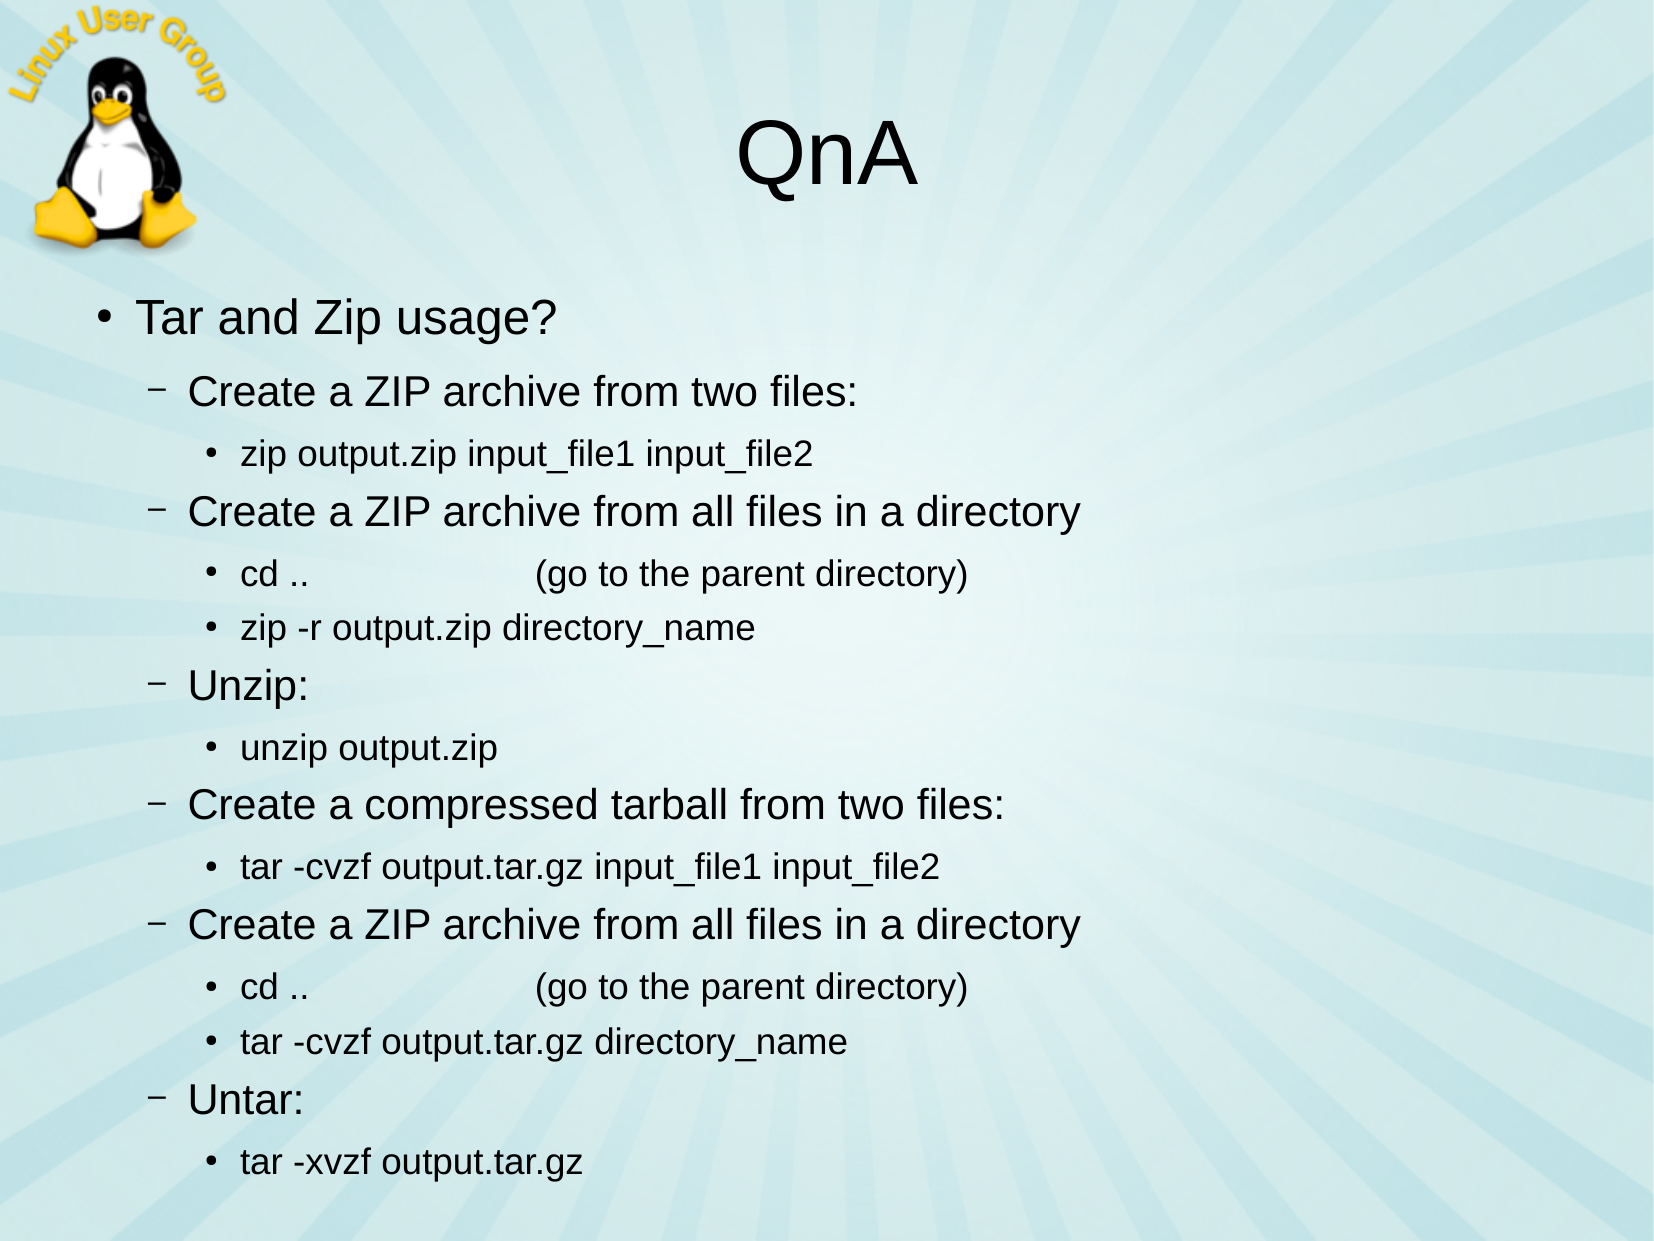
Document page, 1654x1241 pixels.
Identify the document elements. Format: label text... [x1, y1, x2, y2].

title QnA [82, 49, 1571, 257]
list Tar and Zip usage? Create a ZIP archive from two files: zip output.zip input_file1 input_file2 Create a ZIP archive from all files in a directory cd .. (go to the parent directory) zip -r output.zip directory_name Unzip: unzip output.zip Create a compressed tarball from two files: tar -cvzf output.tar.gz input_file1 input_file2 Create a ZIP archive from all files in a directory cd .. (go to the parent directory) tar -cvzf output.tar.gz directory_name Untar: tar -xvzf output.tar.gz [82, 290, 1571, 1190]
picture [0, 0, 1654, 1241]
